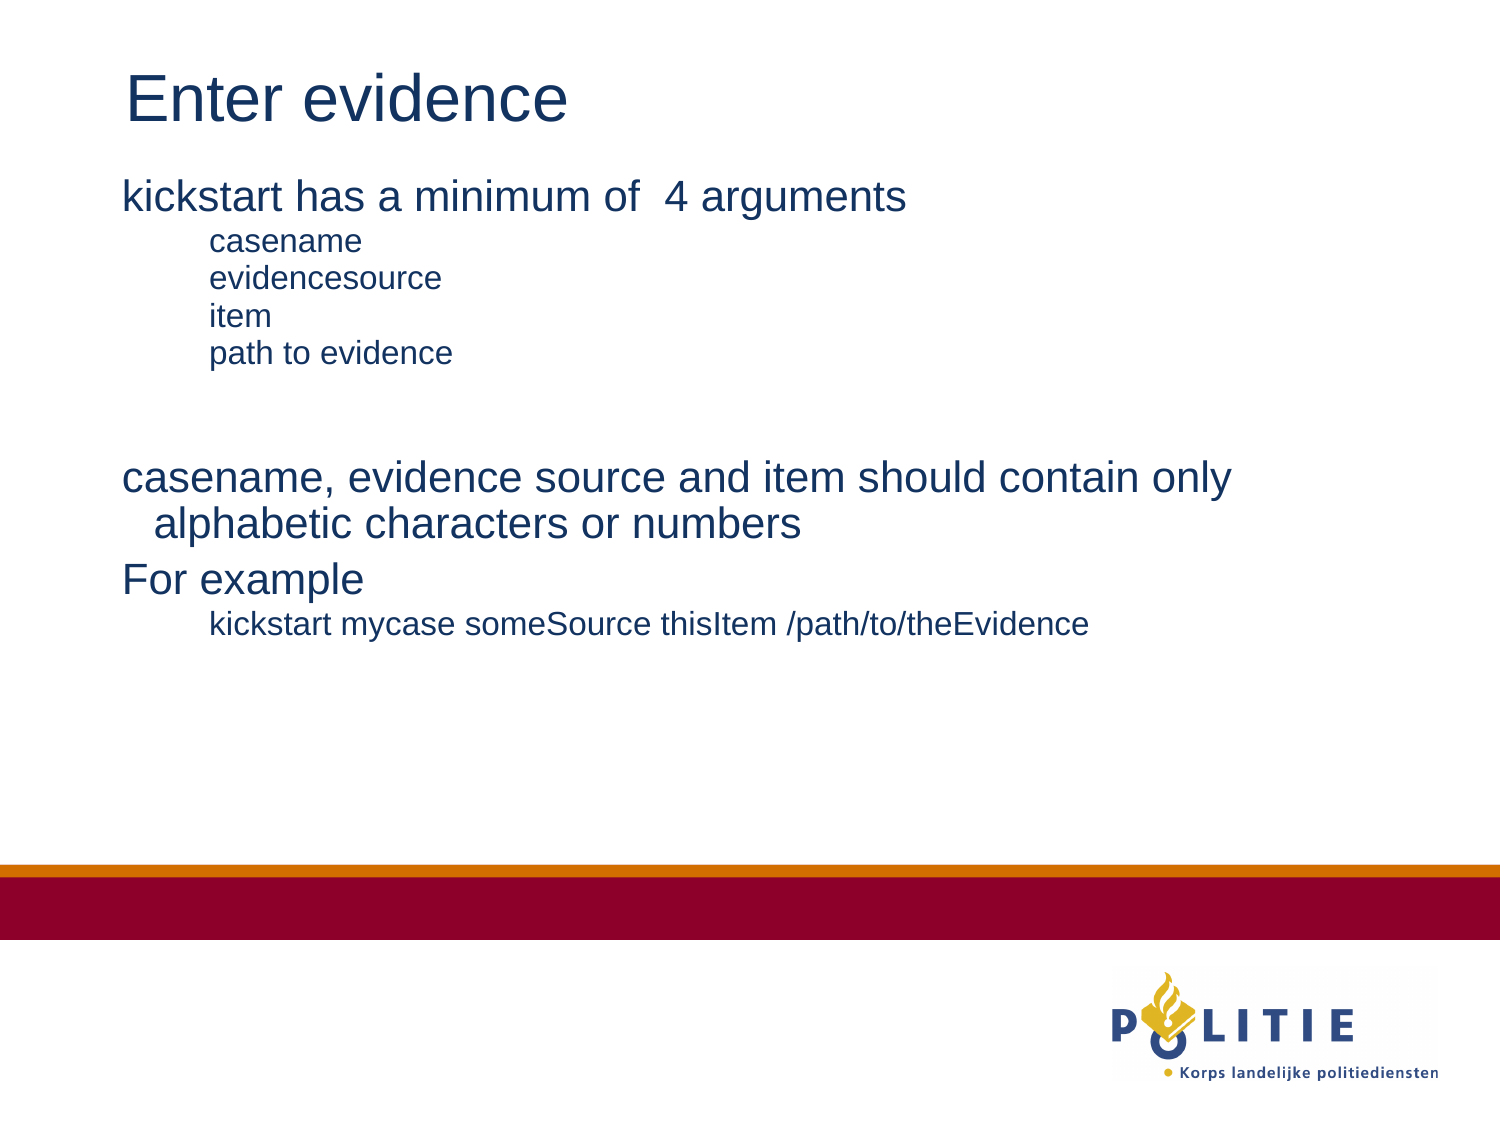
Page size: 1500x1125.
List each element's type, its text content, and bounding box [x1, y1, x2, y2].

title Enter evidence [124, 44, 1350, 158]
picture [1112, 966, 1438, 1081]
list kickstart has a minimum of 4 arguments casename evidencesource item path to evidence casename, evidence source and item should contain only alphabetic characters or numbers For example kickstart mycase someSource thisItem /path/to/theEvidence [121, 174, 1351, 826]
